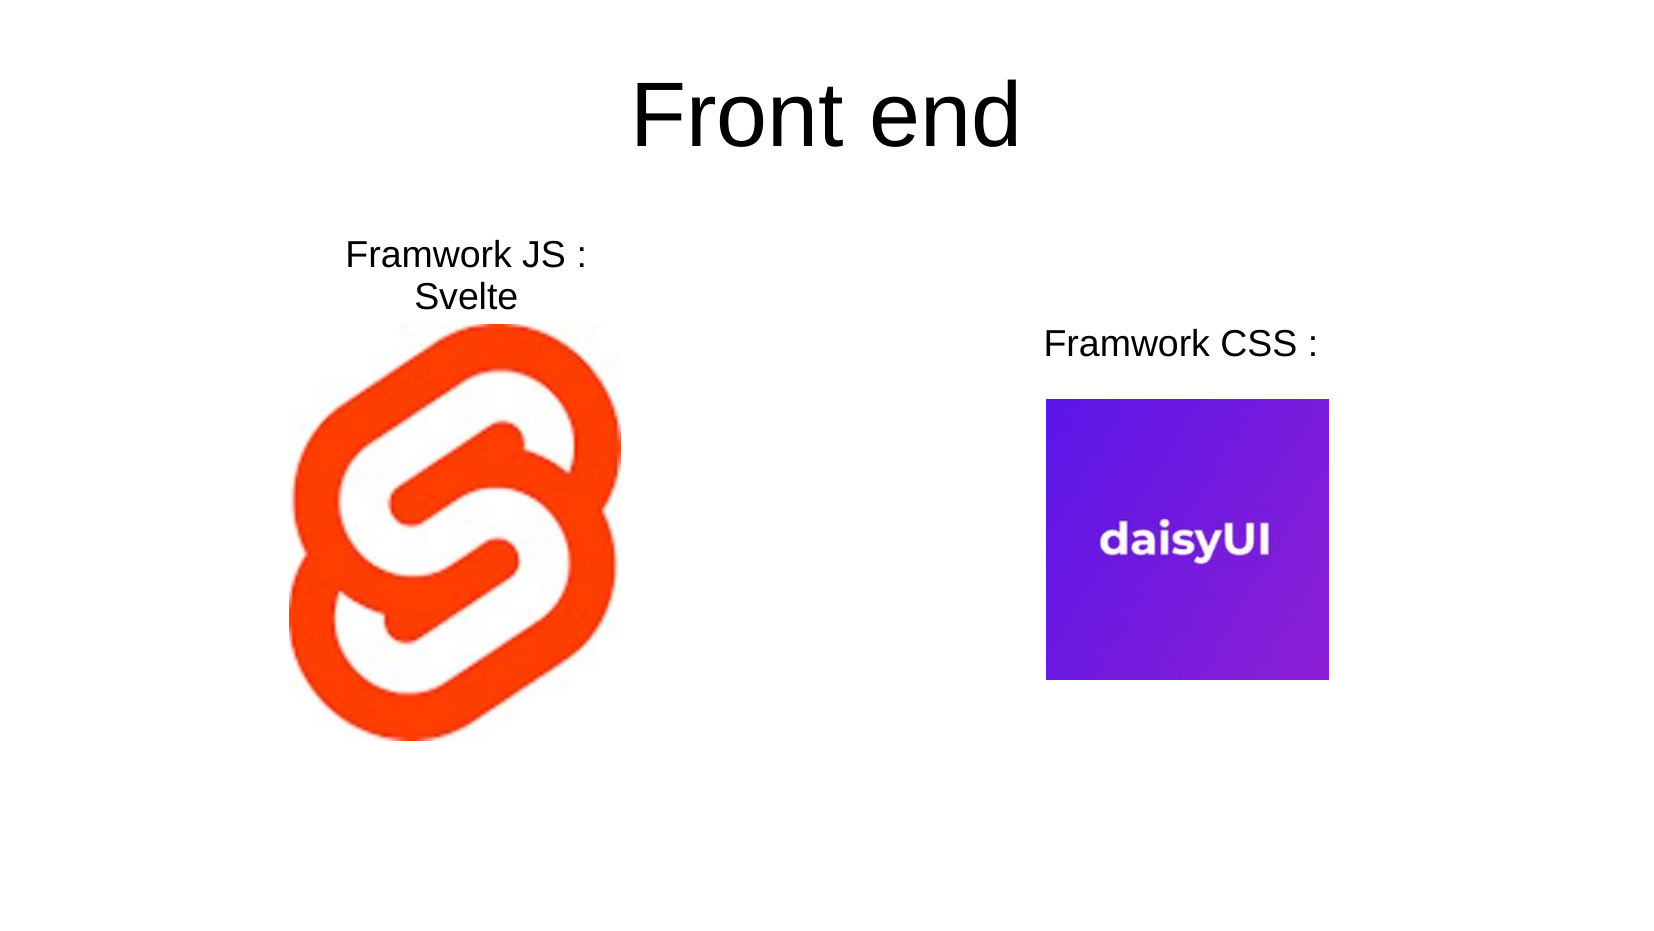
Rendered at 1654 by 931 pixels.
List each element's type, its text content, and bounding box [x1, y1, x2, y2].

text_box Framwork JS : Svelte [289, 226, 644, 325]
picture [1046, 399, 1329, 680]
picture [289, 325, 621, 741]
text_box Framwork CSS : [1003, 314, 1359, 384]
title Front end [82, 37, 1571, 193]
